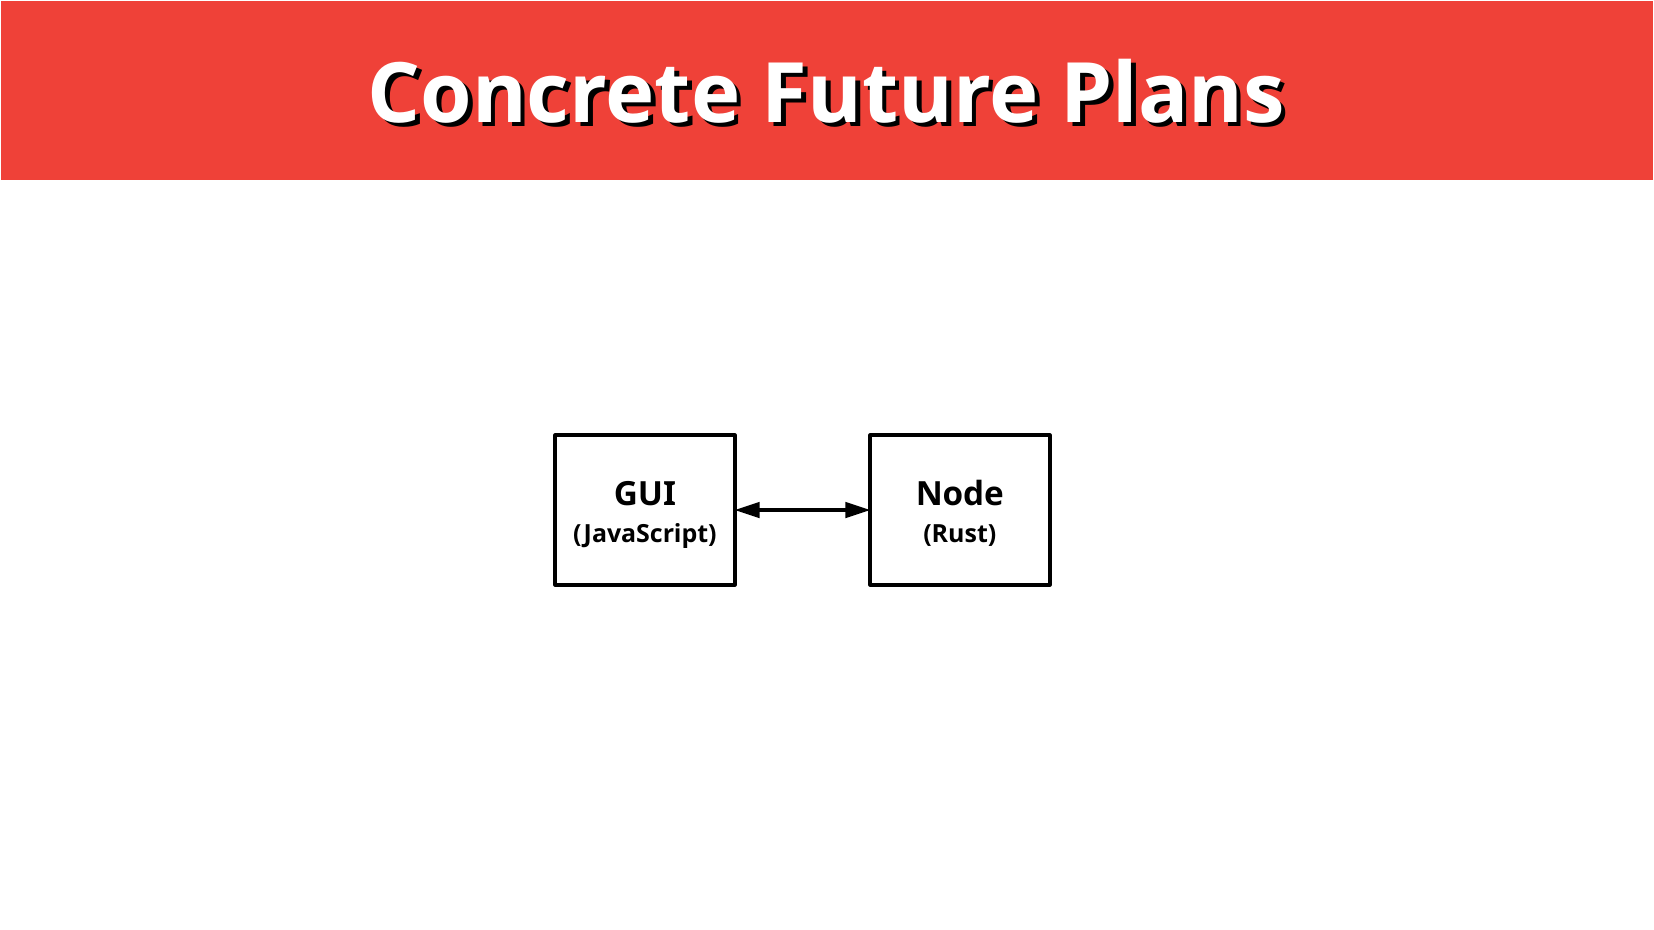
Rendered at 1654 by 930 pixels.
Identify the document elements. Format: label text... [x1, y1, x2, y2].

subtitle [82, 217, 1571, 757]
text_box GUI (JavaScript) [555, 435, 736, 586]
text_box Concrete Future Plans [0, 0, 1653, 181]
text_box Node (Rust) [870, 435, 1051, 586]
